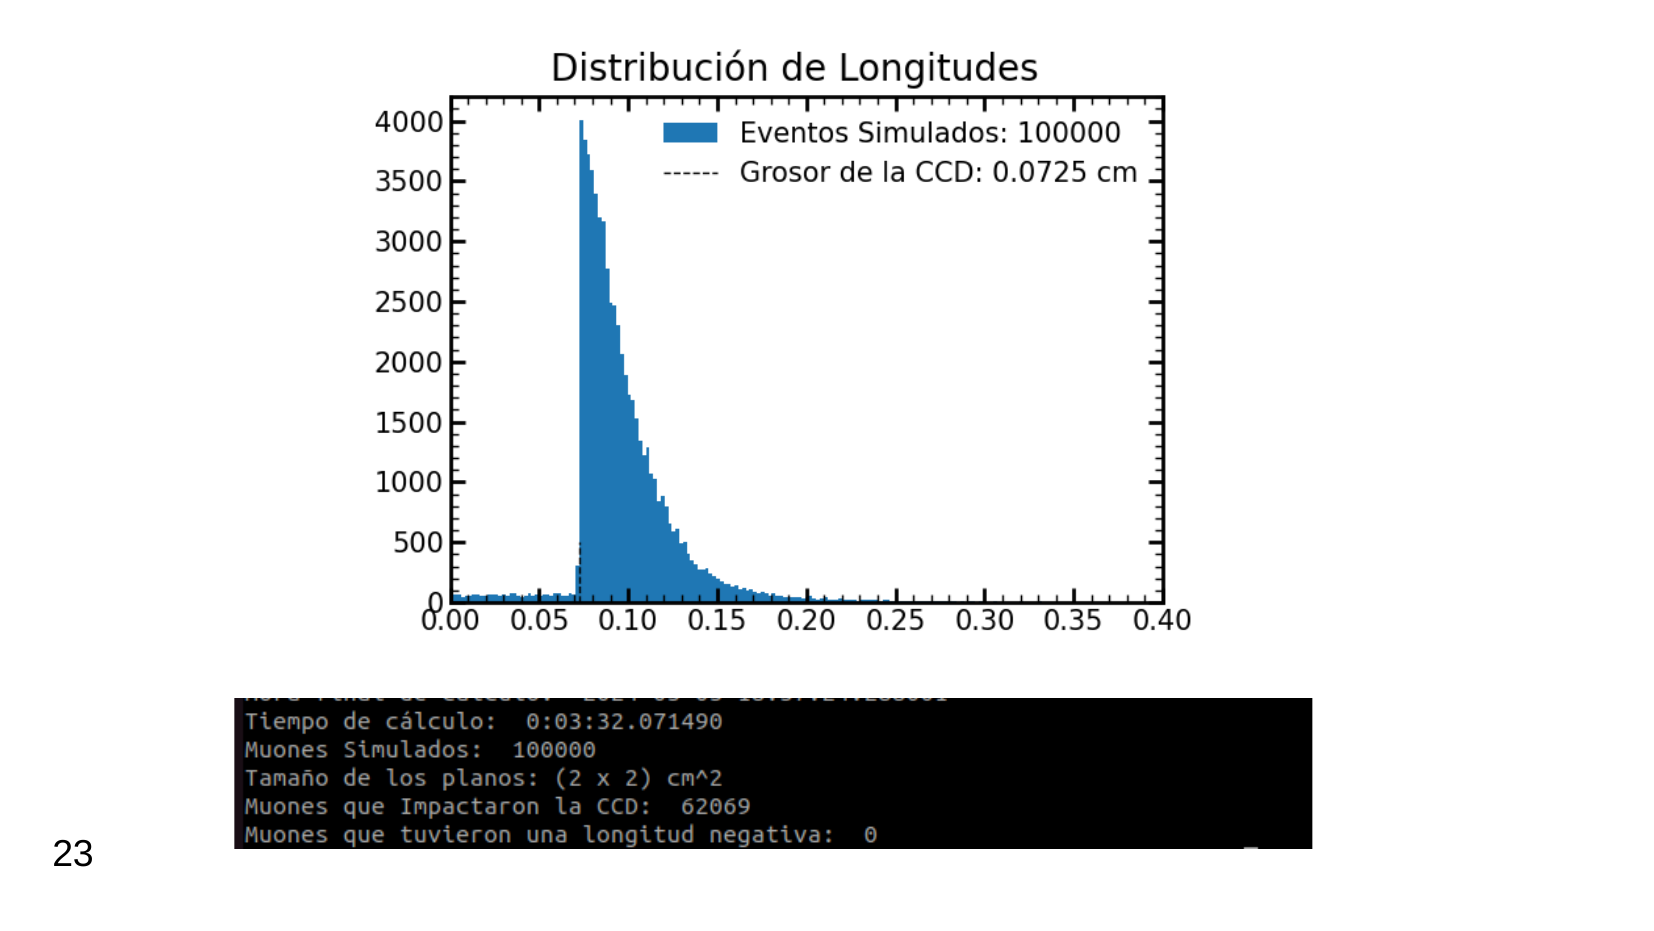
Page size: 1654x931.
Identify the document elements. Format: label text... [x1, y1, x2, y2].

text_box <number> [37, 825, 667, 896]
picture [368, 48, 1201, 638]
picture [234, 698, 1313, 849]
